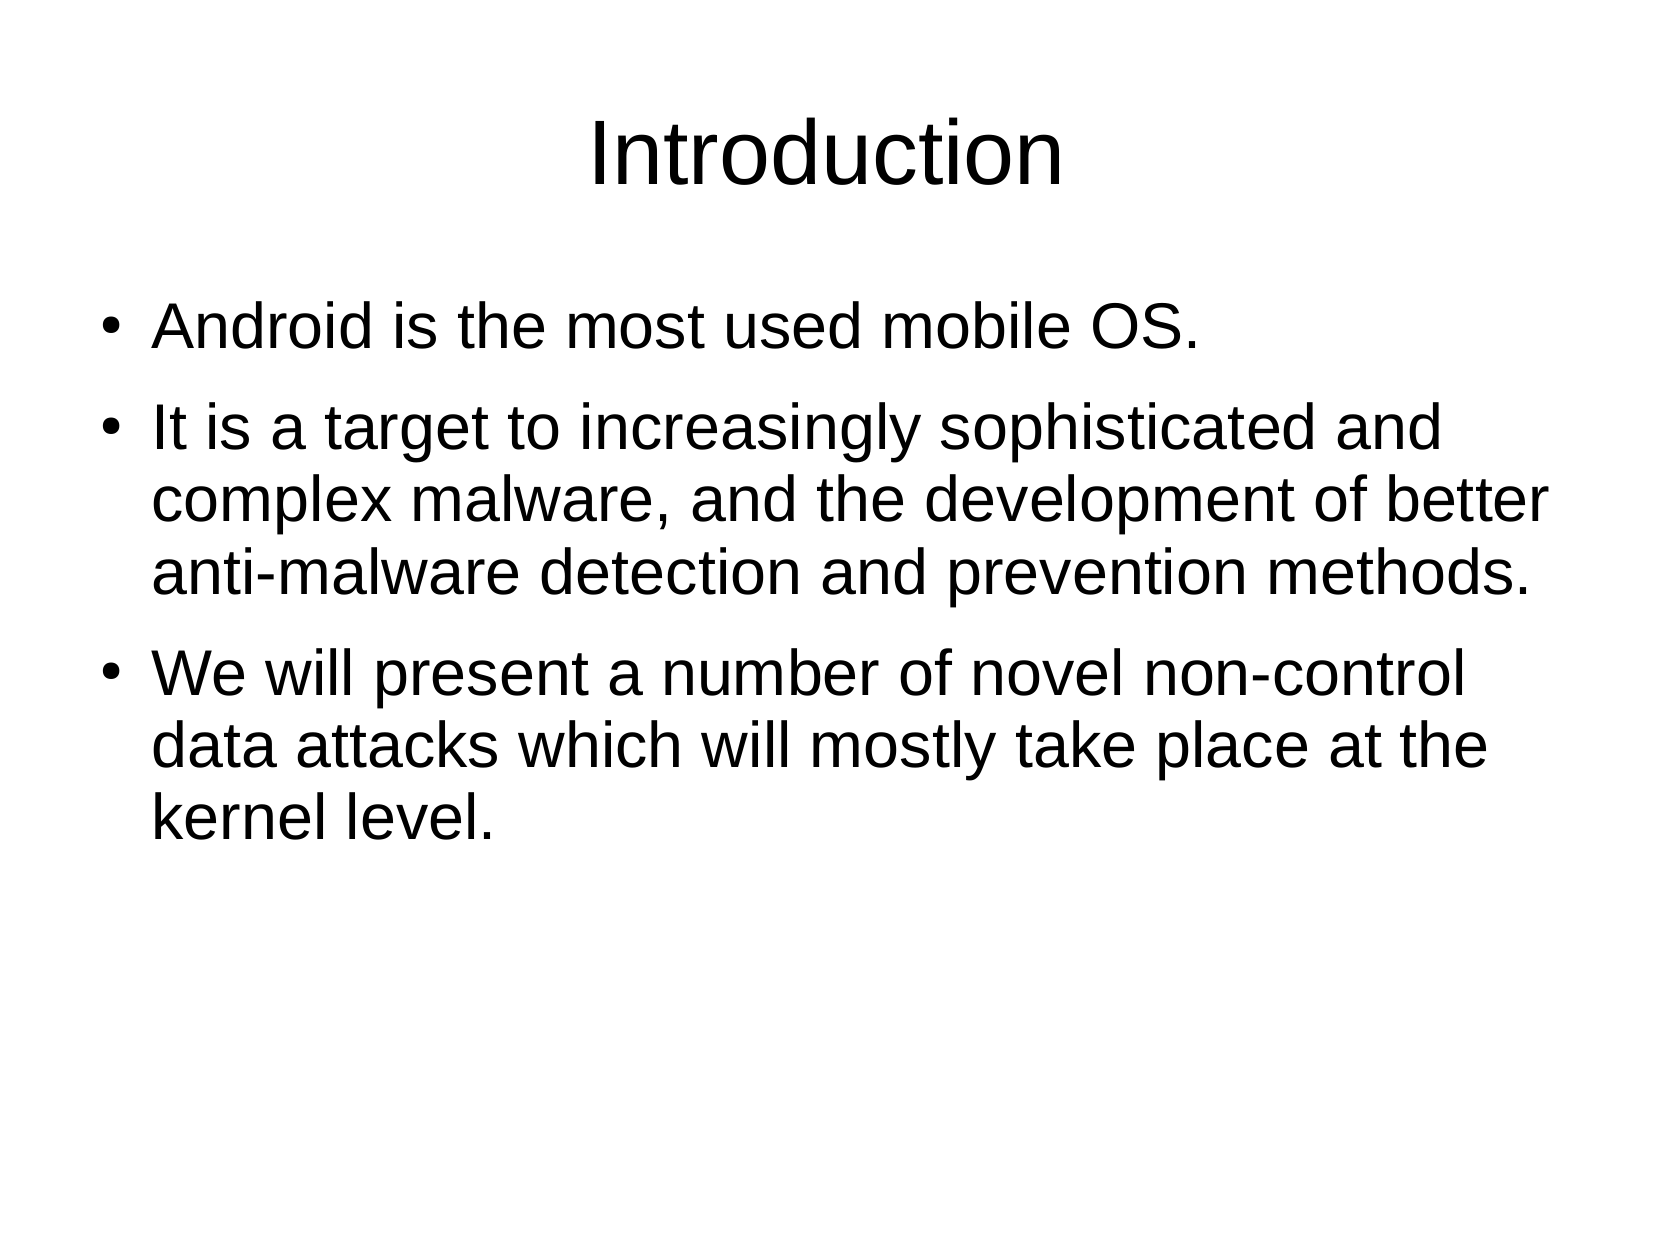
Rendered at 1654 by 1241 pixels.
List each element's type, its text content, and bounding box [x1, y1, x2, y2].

list Android is the most used mobile OS. It is a target to increasingly sophisticated and complex malware, and the development of better anti-malware detection and prevention methods. We will present a number of novel non-control data attacks which will mostly take place at the kernel level. [82, 290, 1571, 1010]
title Introduction [82, 49, 1571, 257]
